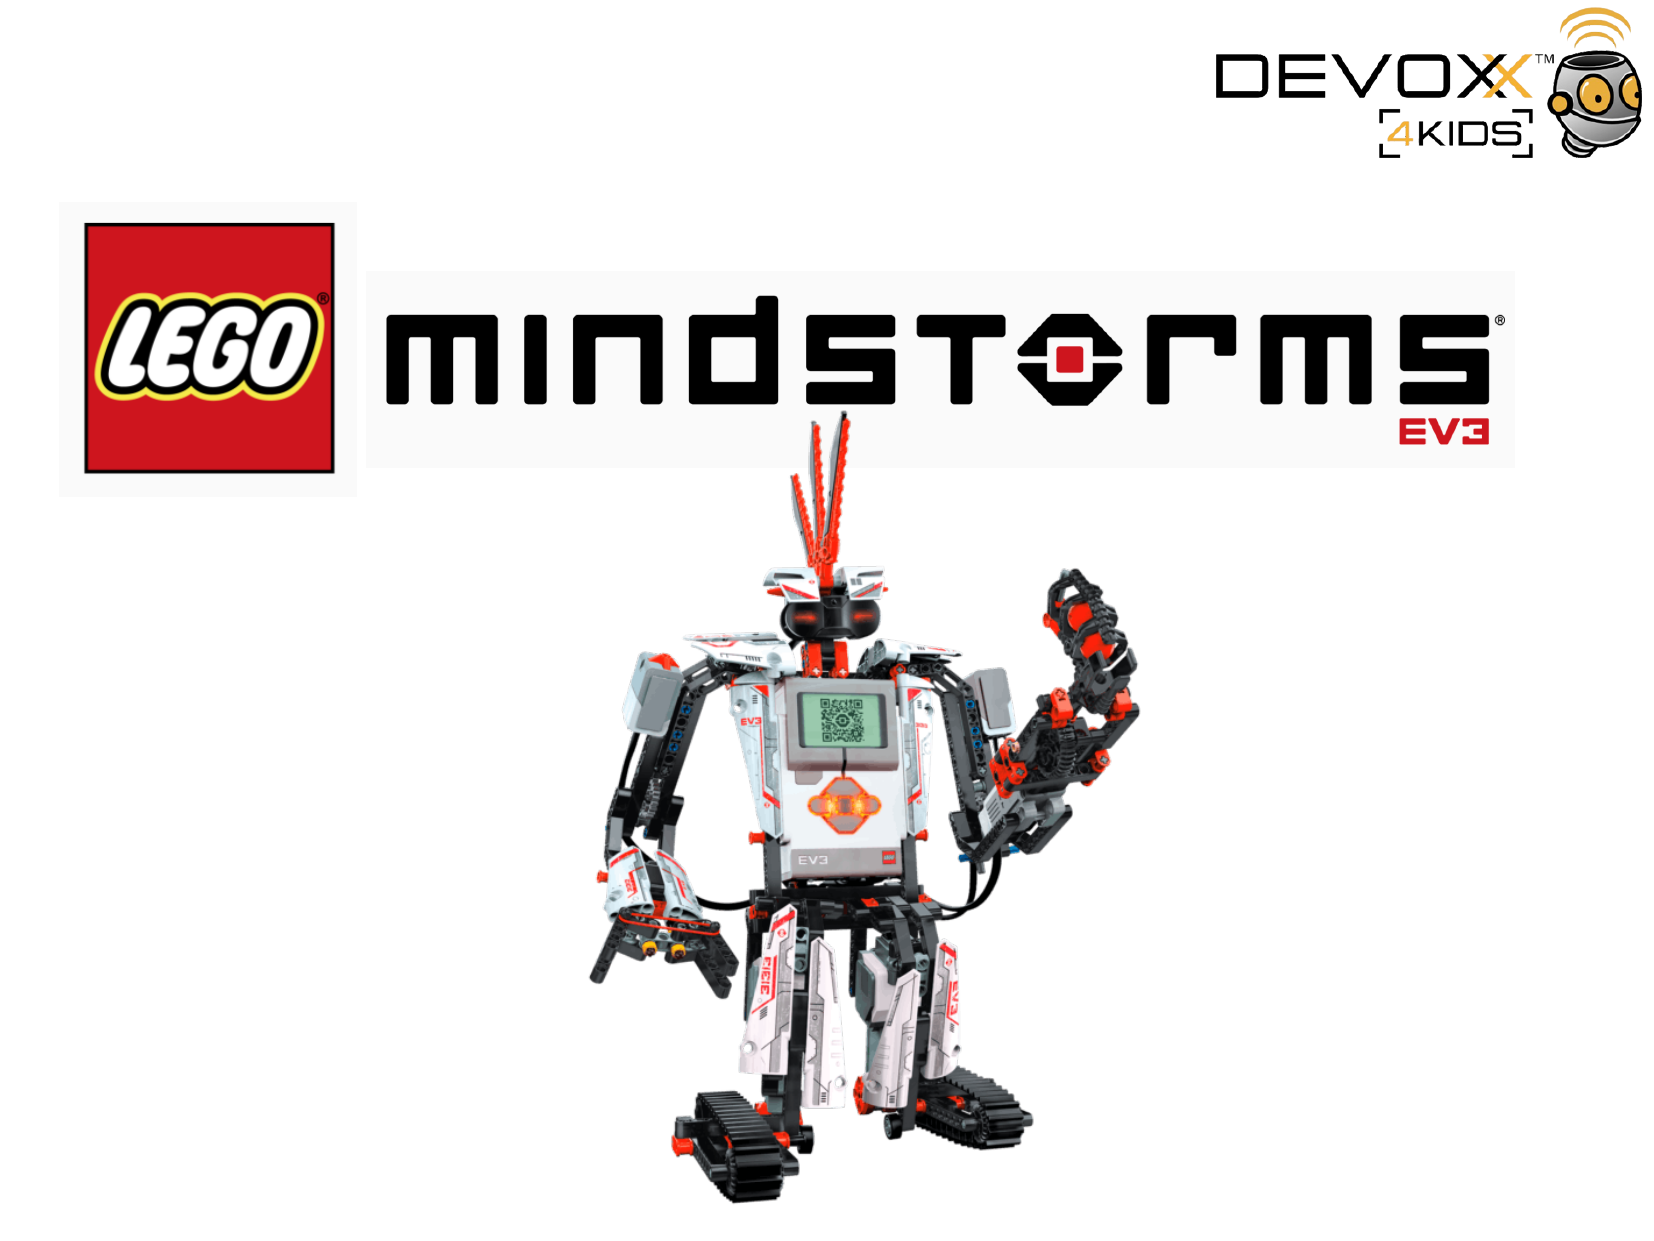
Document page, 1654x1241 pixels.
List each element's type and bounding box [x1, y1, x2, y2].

picture [1216, 7, 1642, 158]
picture [366, 271, 1515, 1239]
picture [59, 202, 357, 497]
